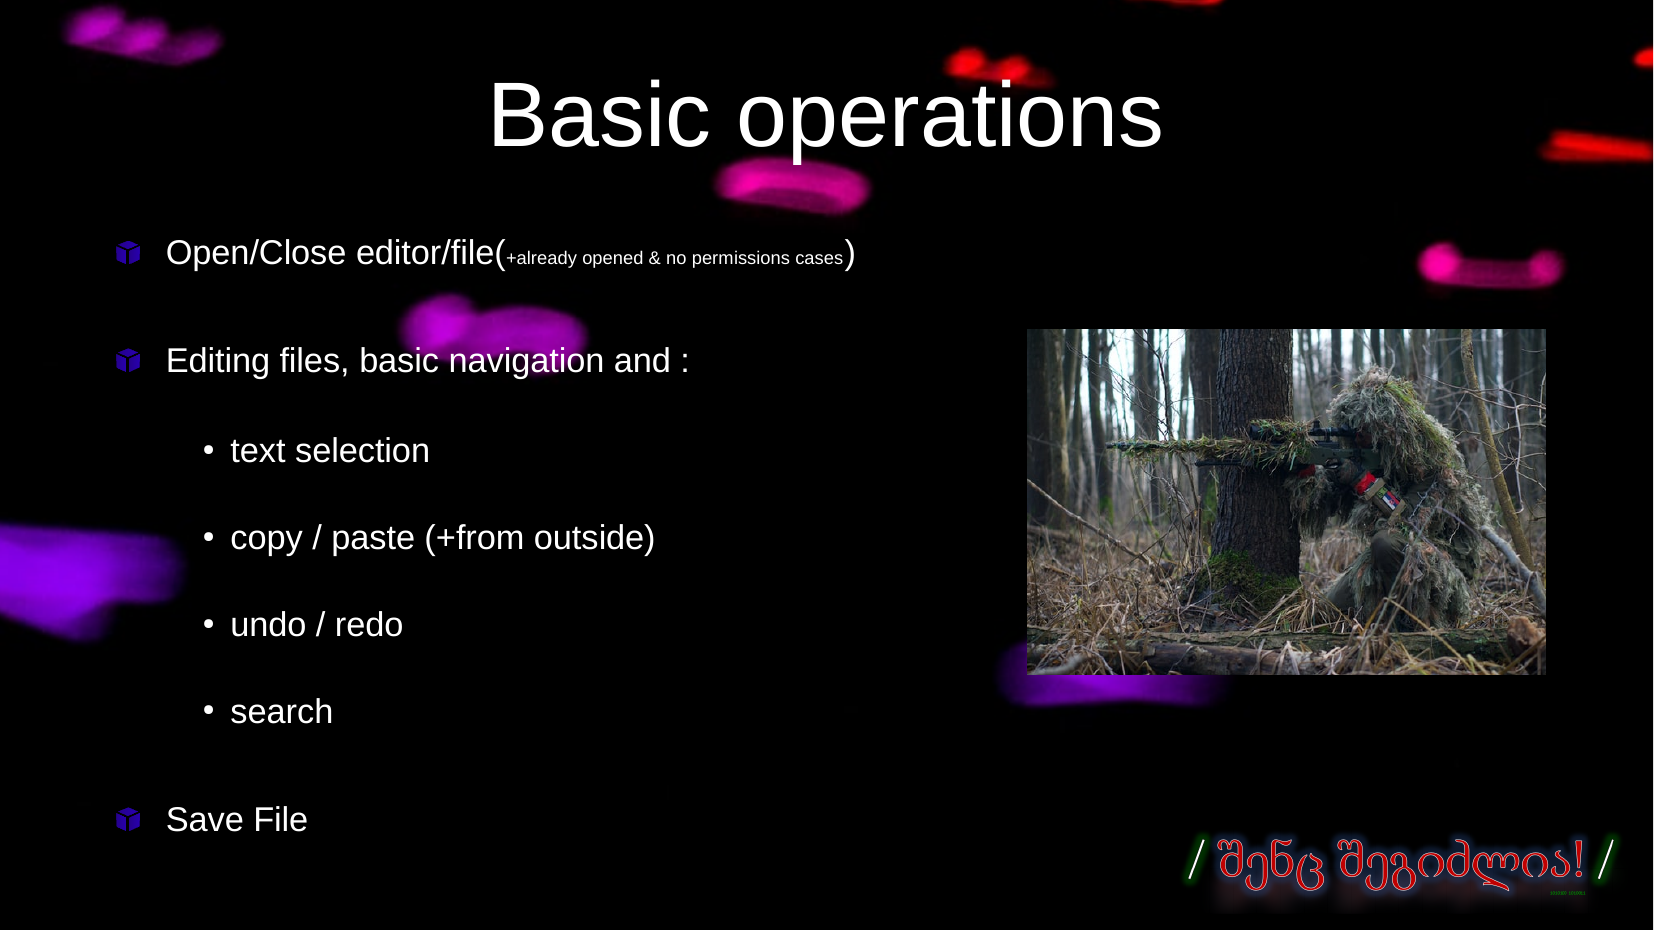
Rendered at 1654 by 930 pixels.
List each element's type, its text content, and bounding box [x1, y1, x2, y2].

title Basic operations [82, 12, 1571, 218]
picture [0, 0, 1654, 930]
list Open/Close editor/file(+already opened & no permissions cases) Editing files, basic navigation and : text selection copy / paste (+from outside) undo / redo search Save File [105, 194, 1531, 841]
